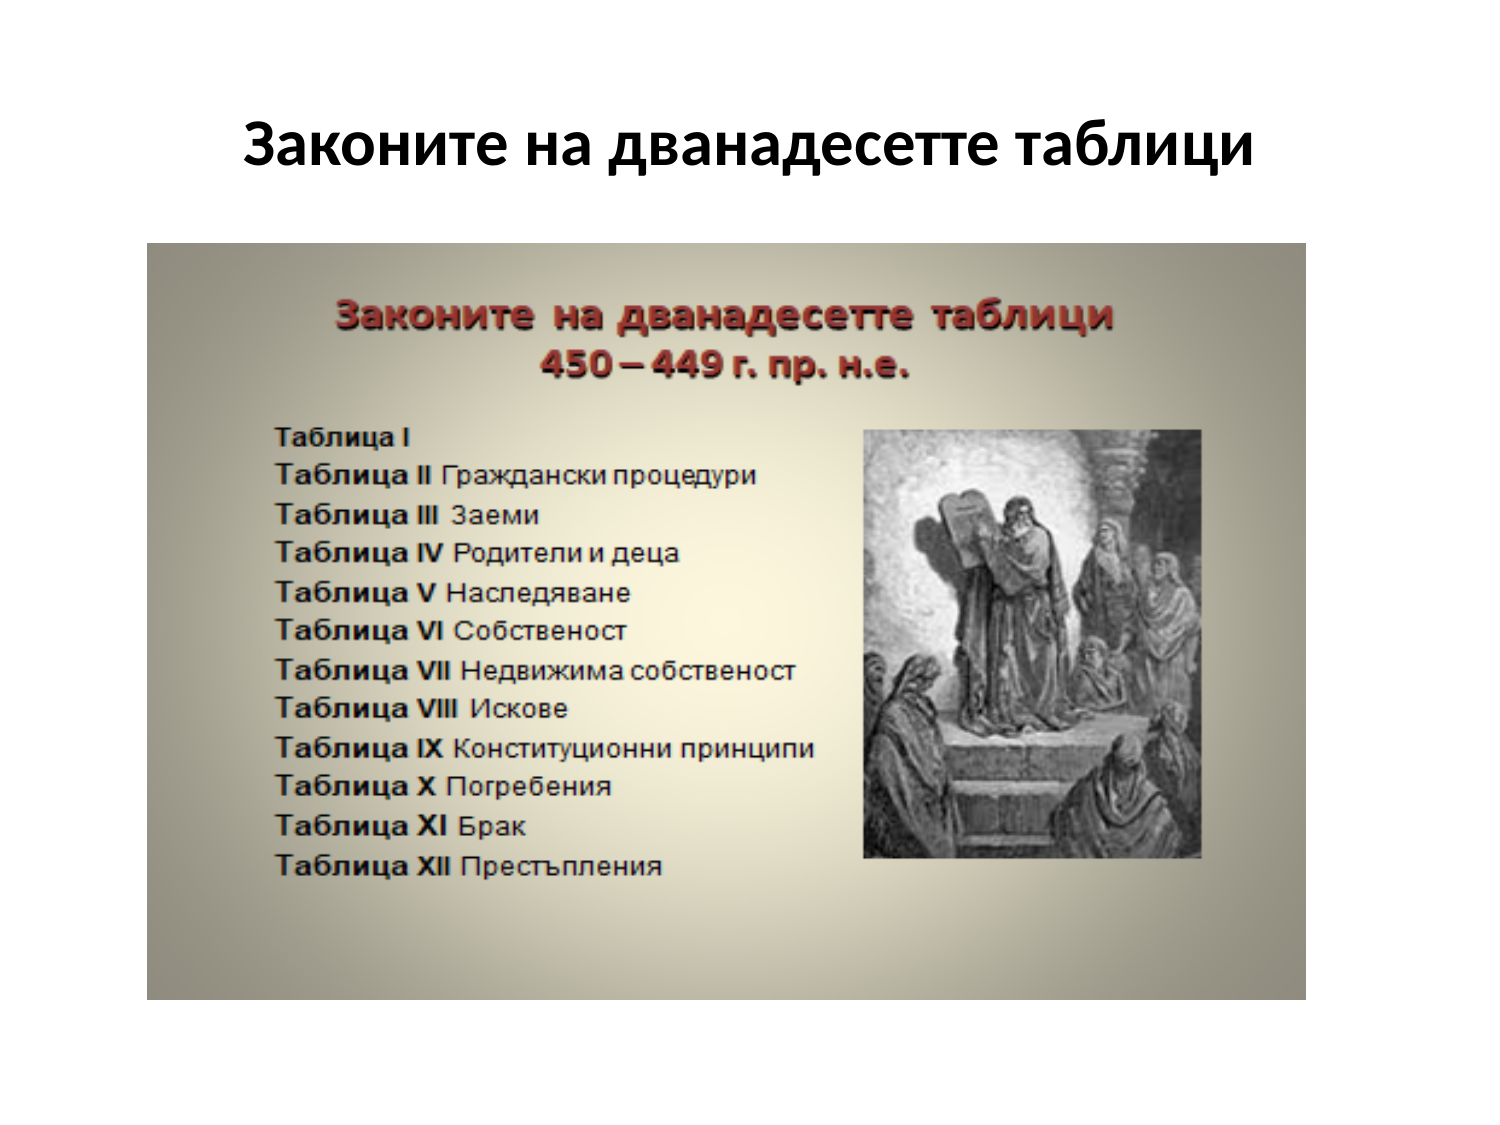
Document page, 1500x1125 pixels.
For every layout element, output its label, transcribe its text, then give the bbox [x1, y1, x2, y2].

picture [147, 243, 1306, 1000]
title Законите на дванадесетте таблици [75, 45, 1426, 233]
